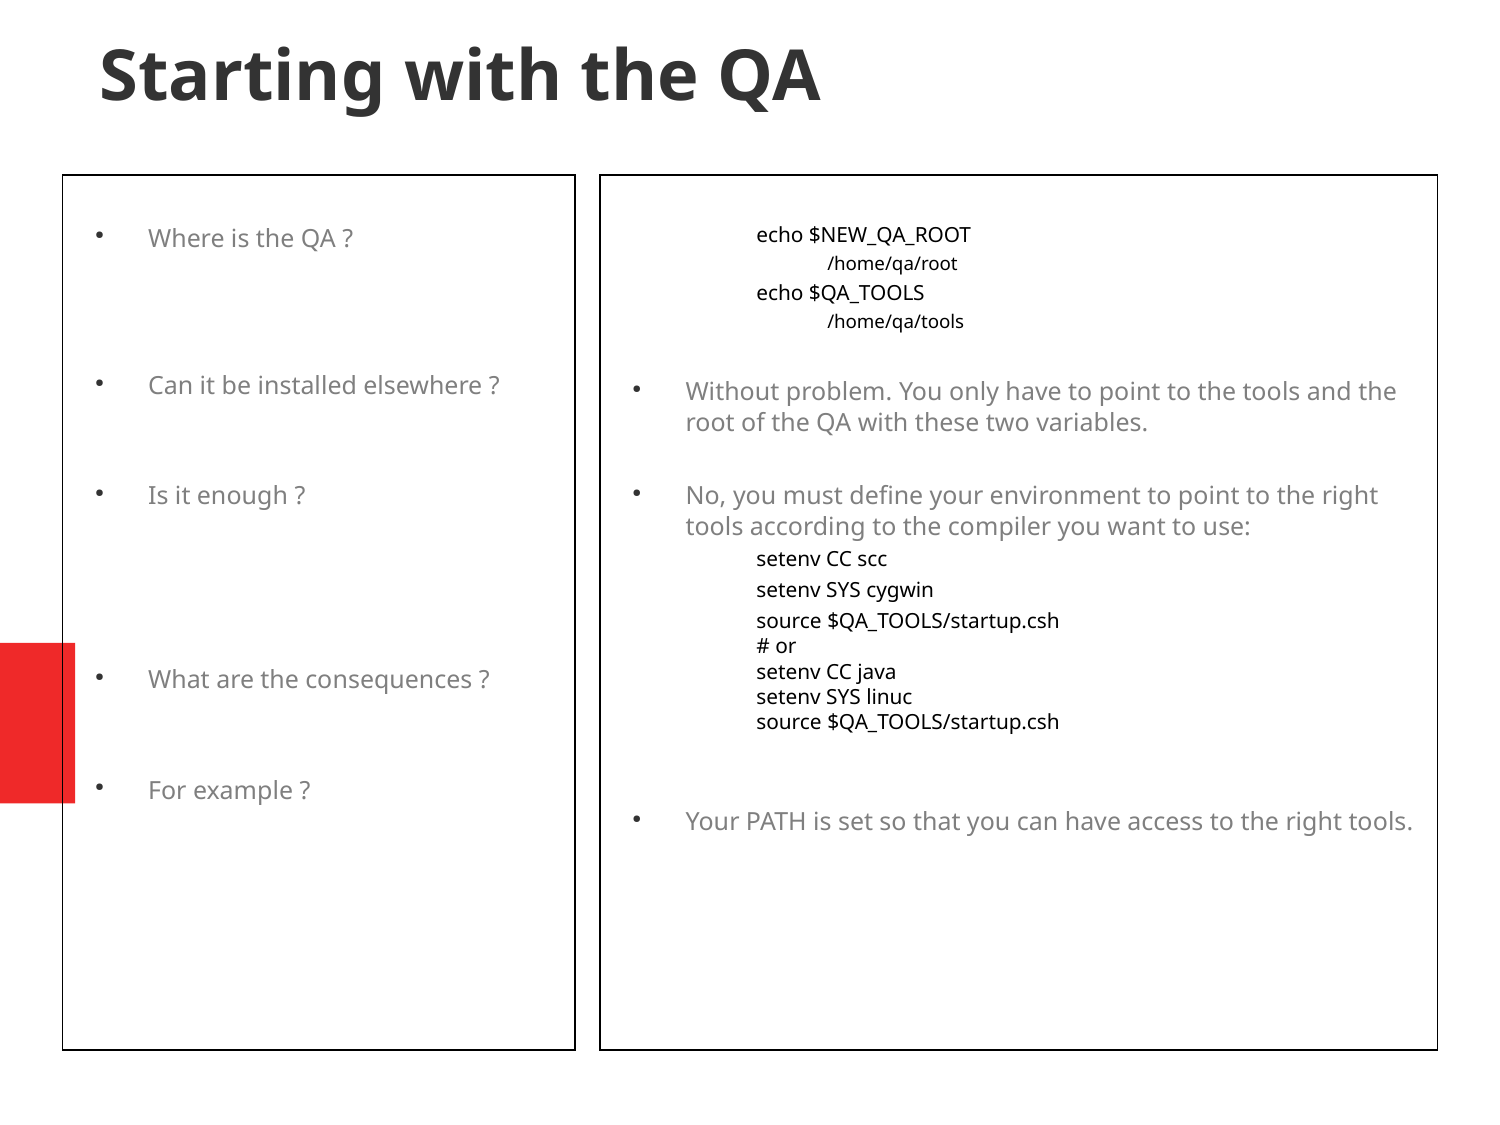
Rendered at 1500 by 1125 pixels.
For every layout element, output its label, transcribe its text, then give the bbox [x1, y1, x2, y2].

list echo $NEW_QA_ROOT /home/qa/root echo $QA_TOOLS /home/qa/tools Without problem. You only have to point to the tools and the root of the QA with these two variables. No, you must define your environment to point to the right tools according to the compiler you want to use: setenv CC scc setenv SYS cygwin source $QA_TOOLS/startup.csh # or setenv CC java setenv SYS linuc source $QA_TOOLS/startup.csh Your PATH is set so that you can have access to the right tools. [600, 174, 1438, 1050]
list Where is the QA ? Can it be installed elsewhere ? Is it enough ? What are the consequences ? For example ? [62, 174, 575, 1050]
title Starting with the QA [62, 17, 1438, 130]
